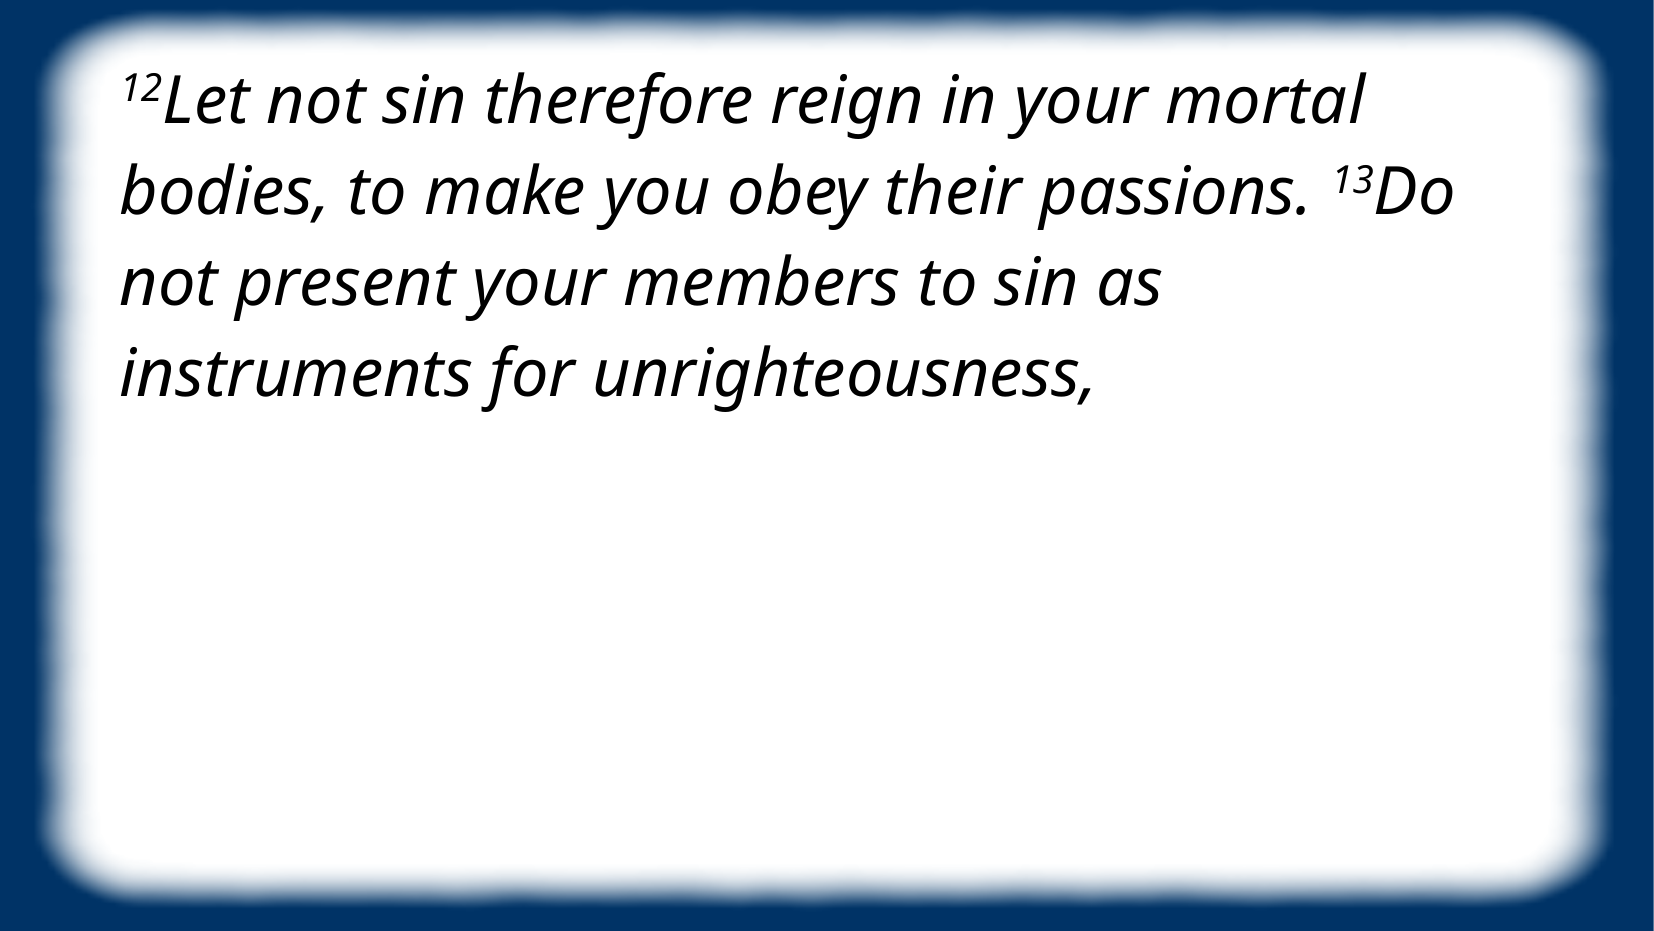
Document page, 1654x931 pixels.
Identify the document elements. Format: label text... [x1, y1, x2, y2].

text_box 12Let not sin therefore reign in your mortal bodies, to make you obey their passions. 13Do not present your members to sin as instruments for unrighteousness, [105, 45, 1546, 415]
picture [0, 0, 1654, 931]
